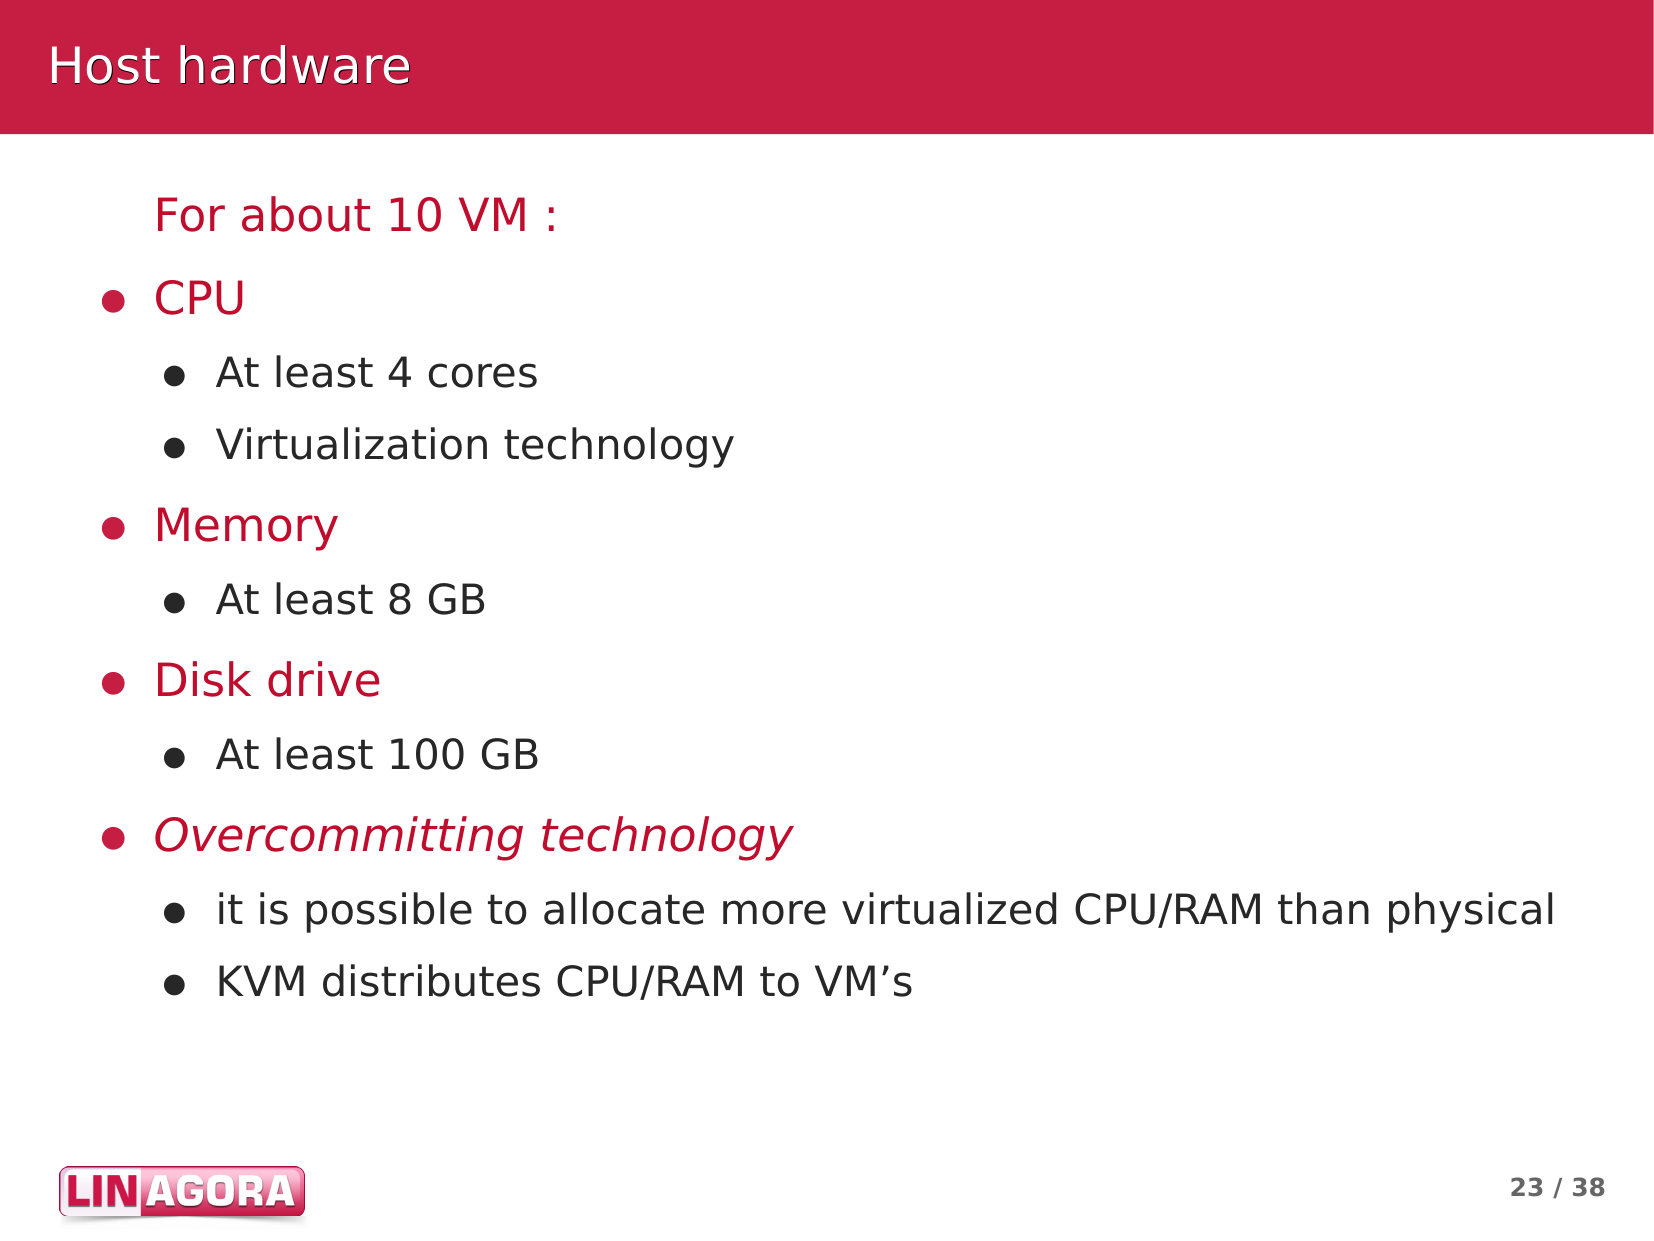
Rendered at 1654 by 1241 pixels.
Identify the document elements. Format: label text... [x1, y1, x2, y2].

list For about 10 VM : CPU At least 4 cores Virtualization technology Memory At least 8 GB Disk drive At least 100 GB Overcommitting technology it is possible to allocate more virtualized CPU/RAM than physical KVM distributes CPU/RAM to VM’s [82, 188, 1571, 1111]
picture [59, 1166, 308, 1229]
title Host hardware [47, 7, 1624, 126]
